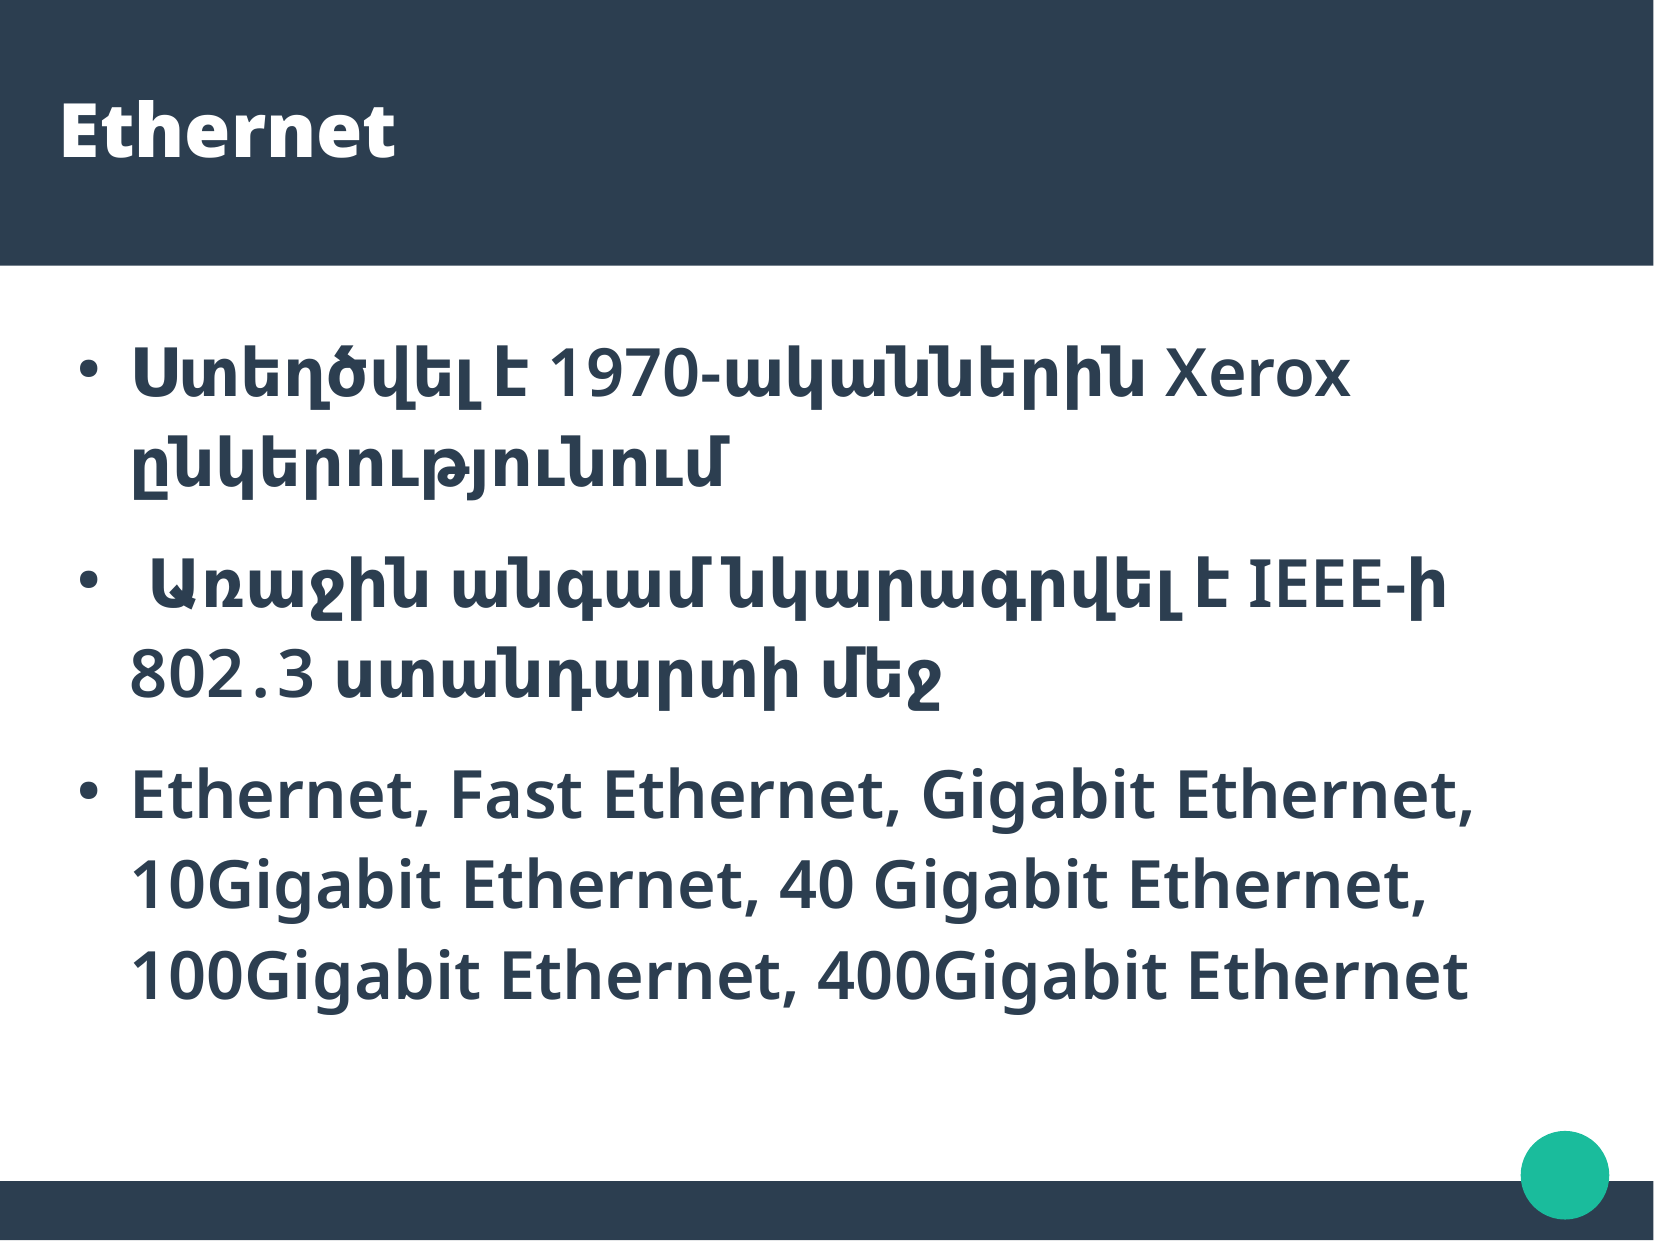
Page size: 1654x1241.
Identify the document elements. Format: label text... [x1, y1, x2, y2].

list Ստեղծվել է 1970-ականներին Xerox ընկերությունում Առաջին անգամ նկարագրվել է IEEE-ի 802․3 ստանդարտի մեջ Ethernet, Fast Ethernet, Gigabit Ethernet, 10Gigabit Ethernet, 40 Gigabit Ethernet, 100Gigabit Ethernet, 400Gigabit Ethernet [59, 324, 1595, 1152]
title Ethernet [59, 49, 1595, 207]
